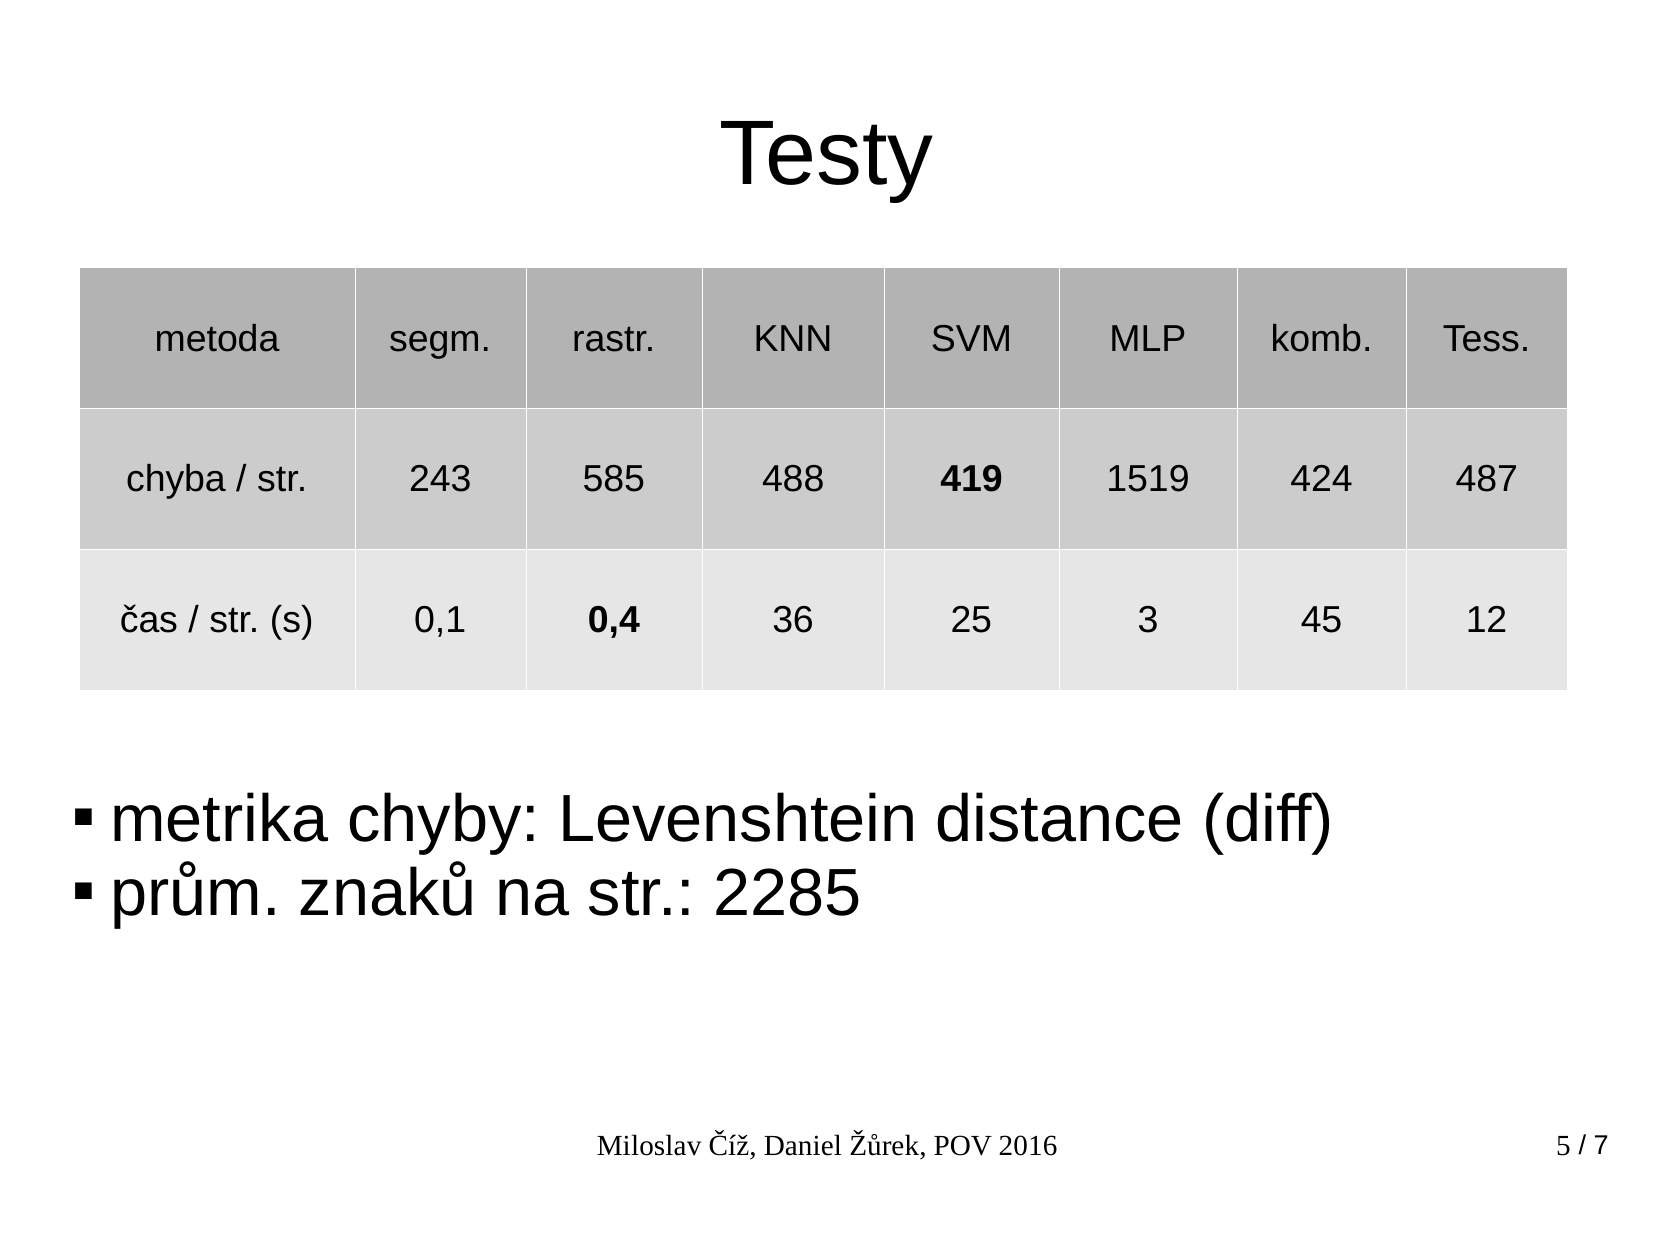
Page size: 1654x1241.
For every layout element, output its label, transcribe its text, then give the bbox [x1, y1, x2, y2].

table_cell 0,1 [356, 550, 526, 690]
table_cell 25 [885, 550, 1059, 690]
table_cell 12 [1407, 550, 1567, 690]
table_cell čas / str. (s) [80, 550, 355, 690]
table_cell chyba / str. [80, 409, 355, 549]
table_cell 585 [527, 409, 702, 549]
table_header rastr. [527, 268, 702, 408]
table_cell 419 [885, 409, 1059, 549]
table_cell 488 [703, 409, 884, 549]
table_header KNN [703, 268, 884, 408]
table_header metoda [80, 268, 355, 408]
table_cell 3 [1060, 550, 1237, 690]
table_cell 0,4 [527, 550, 702, 690]
table_header SVM [885, 268, 1059, 408]
text_box / 7 [1578, 1129, 1654, 1241]
table_header Tess. [1407, 268, 1567, 408]
title Testy [82, 49, 1571, 257]
text_box metrika chyby: Levenshtein distance (diff) prům. znaků na str.: 2285 [75, 780, 1564, 1006]
table_cell 1519 [1060, 409, 1237, 549]
table_cell 45 [1238, 550, 1406, 690]
table_header MLP [1060, 268, 1237, 408]
table_header komb. [1238, 268, 1406, 408]
table_cell 243 [356, 409, 526, 549]
table_header segm. [356, 268, 526, 408]
table_cell 487 [1407, 409, 1567, 549]
table_cell 36 [703, 550, 884, 690]
table_cell 424 [1238, 409, 1406, 549]
